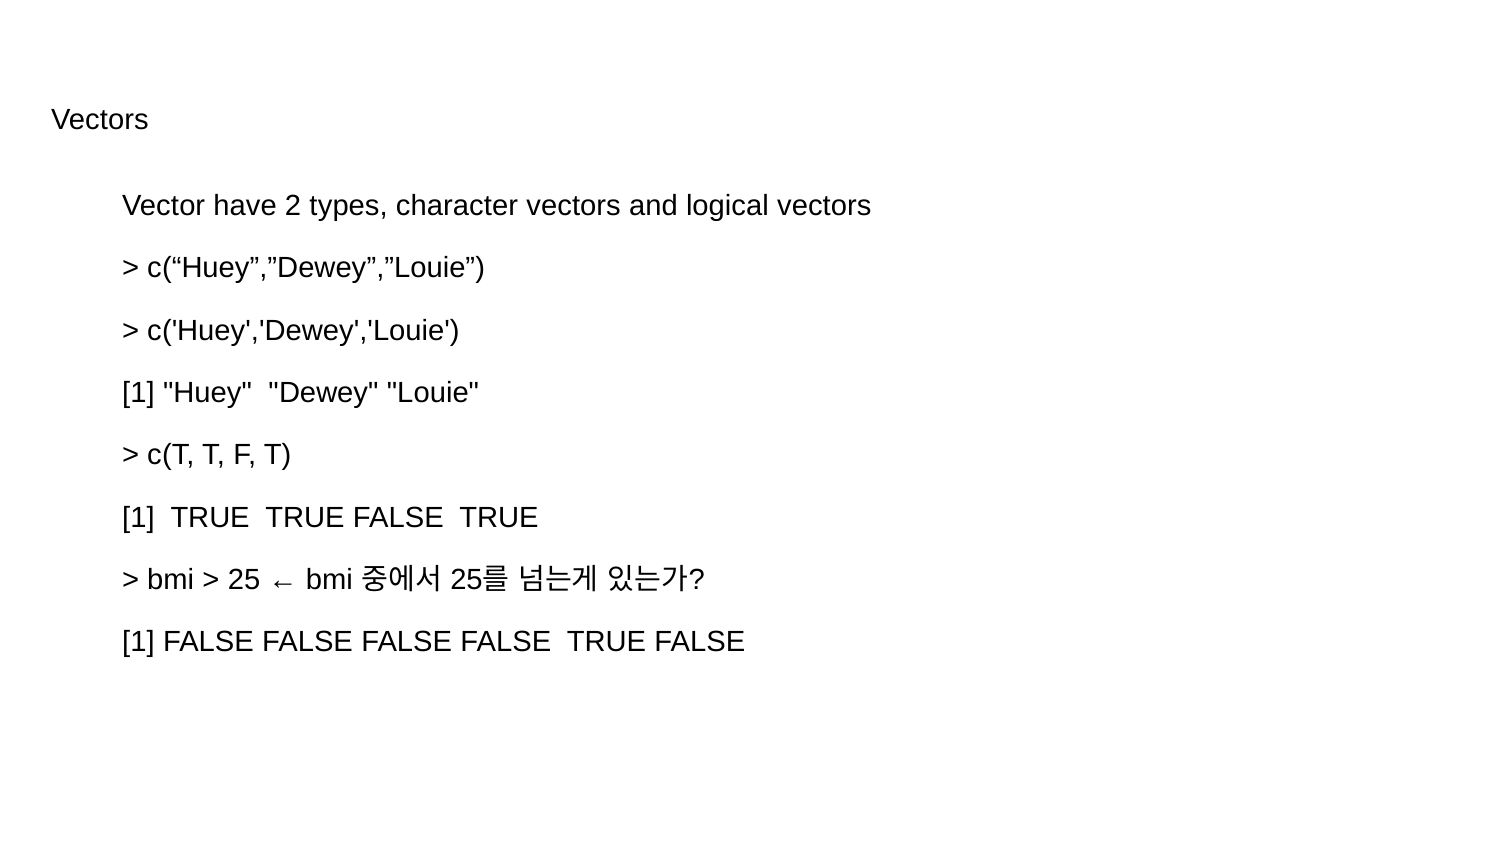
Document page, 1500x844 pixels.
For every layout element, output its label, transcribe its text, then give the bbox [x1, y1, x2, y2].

list Vector have 2 types, character vectors and logical vectors > c(“Huey”,”Dewey”,”Louie”) > c('Huey','Dewey','Louie') [1] "Huey" "Dewey" "Louie" > c(T, T, F, T) [1] TRUE TRUE FALSE TRUE > bmi > 25 ← bmi 중에서 25를 넘는게 있는가? [1] FALSE FALSE FALSE FALSE TRUE FALSE [51, 189, 1449, 750]
title Vectors [51, 72, 1449, 167]
